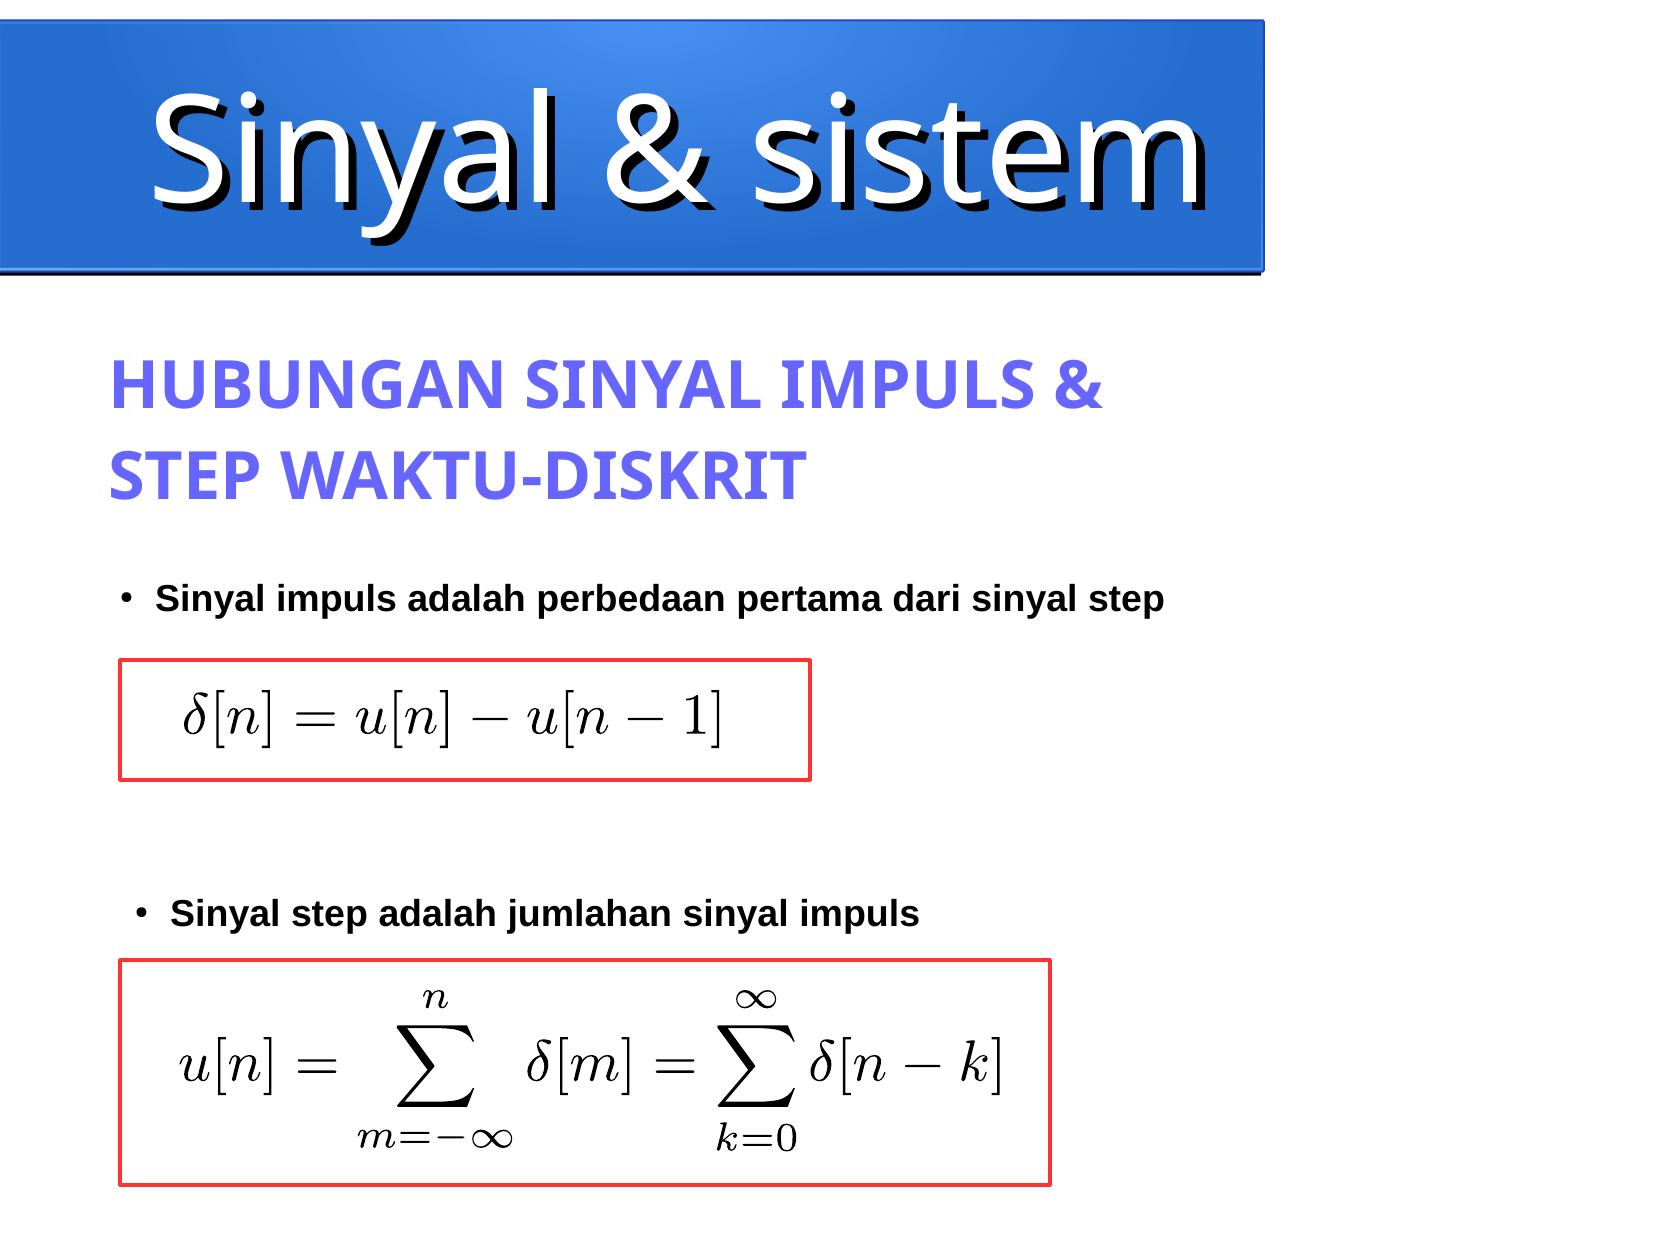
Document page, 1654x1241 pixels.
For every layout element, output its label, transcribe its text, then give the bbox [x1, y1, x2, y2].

text_box Sinyal impuls adalah perbedaan pertama dari sinyal step [105, 570, 1192, 627]
text_box HUBUNGAN SINYAL IMPULS & STEP WAKTU-DISKRIT [93, 330, 1291, 495]
text_box Sinyal & sistem [147, 60, 1216, 229]
text_box [181, 690, 727, 749]
text_box [177, 990, 1007, 1153]
text_box Sinyal step adalah jumlahan sinyal impuls [120, 885, 936, 942]
